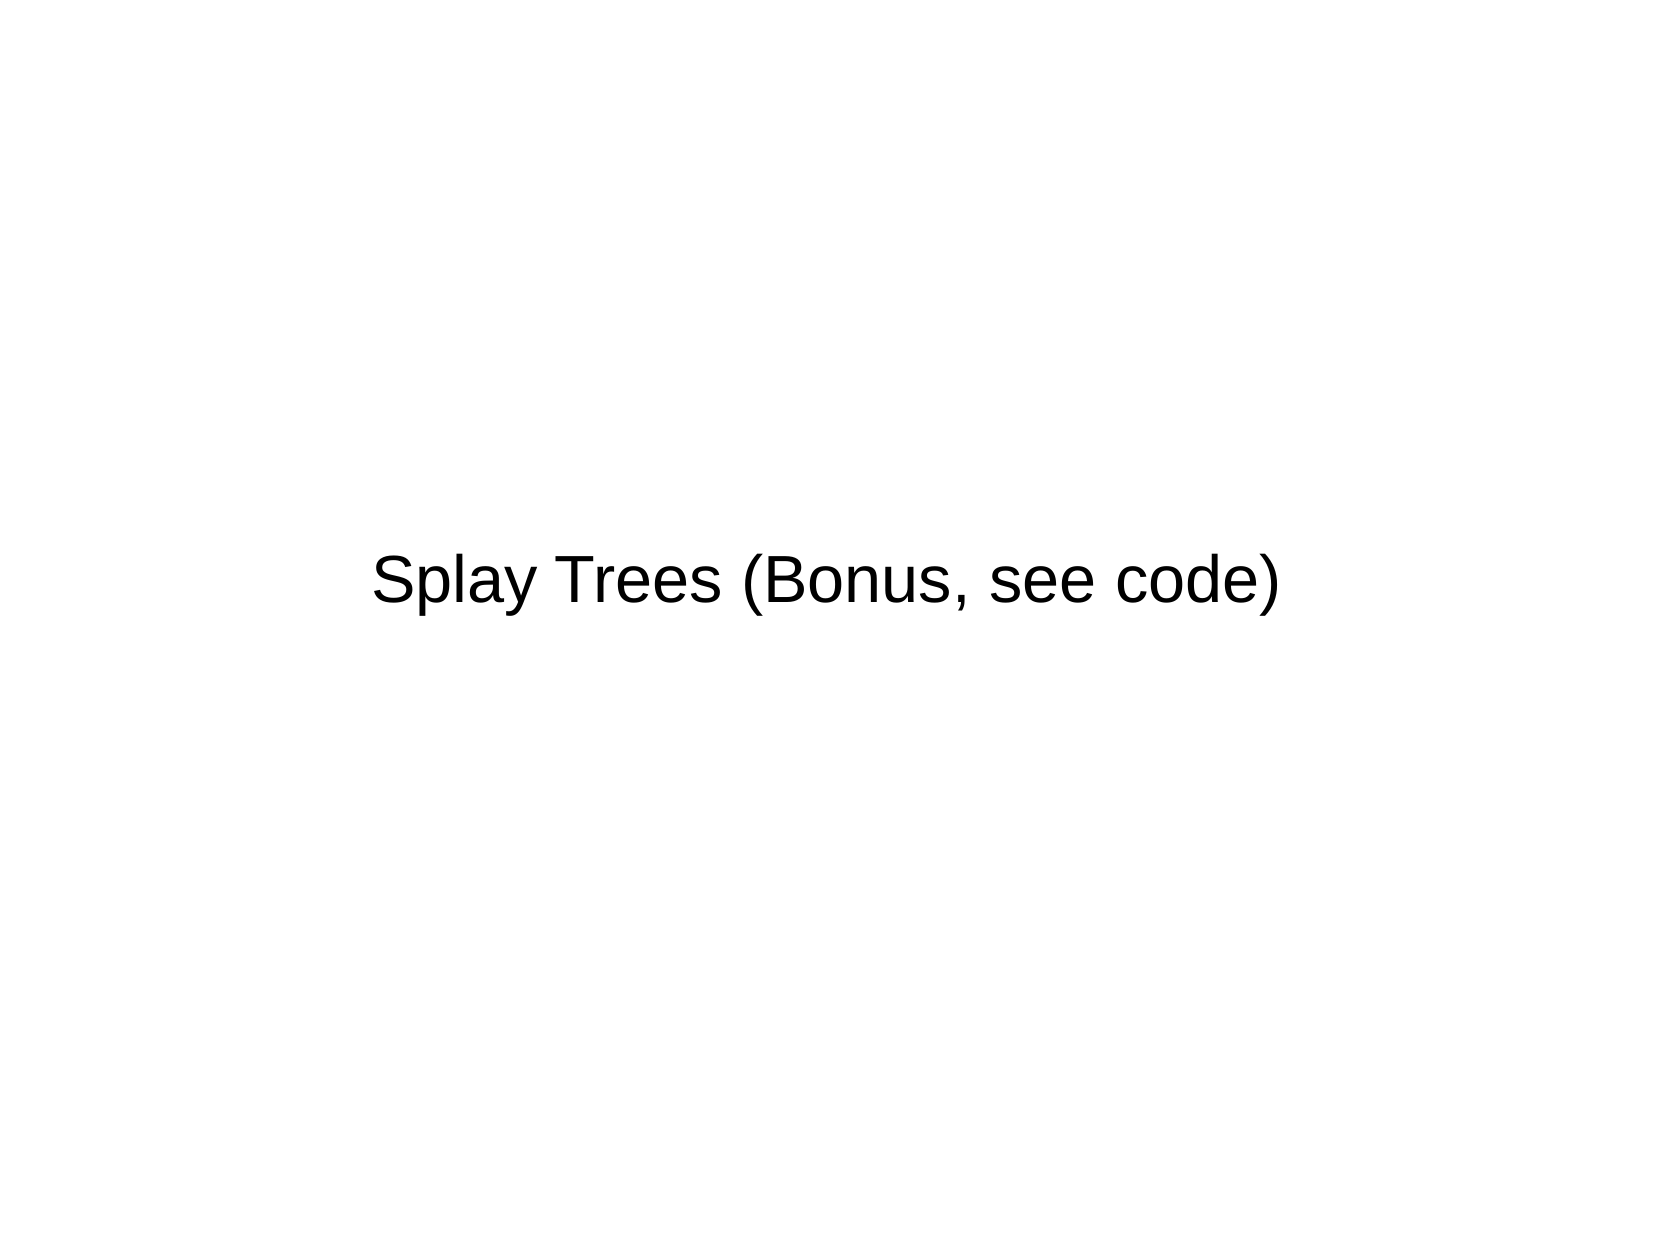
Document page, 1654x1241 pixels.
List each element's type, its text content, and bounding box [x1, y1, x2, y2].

subtitle Splay Trees (Bonus, see code) [82, 49, 1571, 1109]
